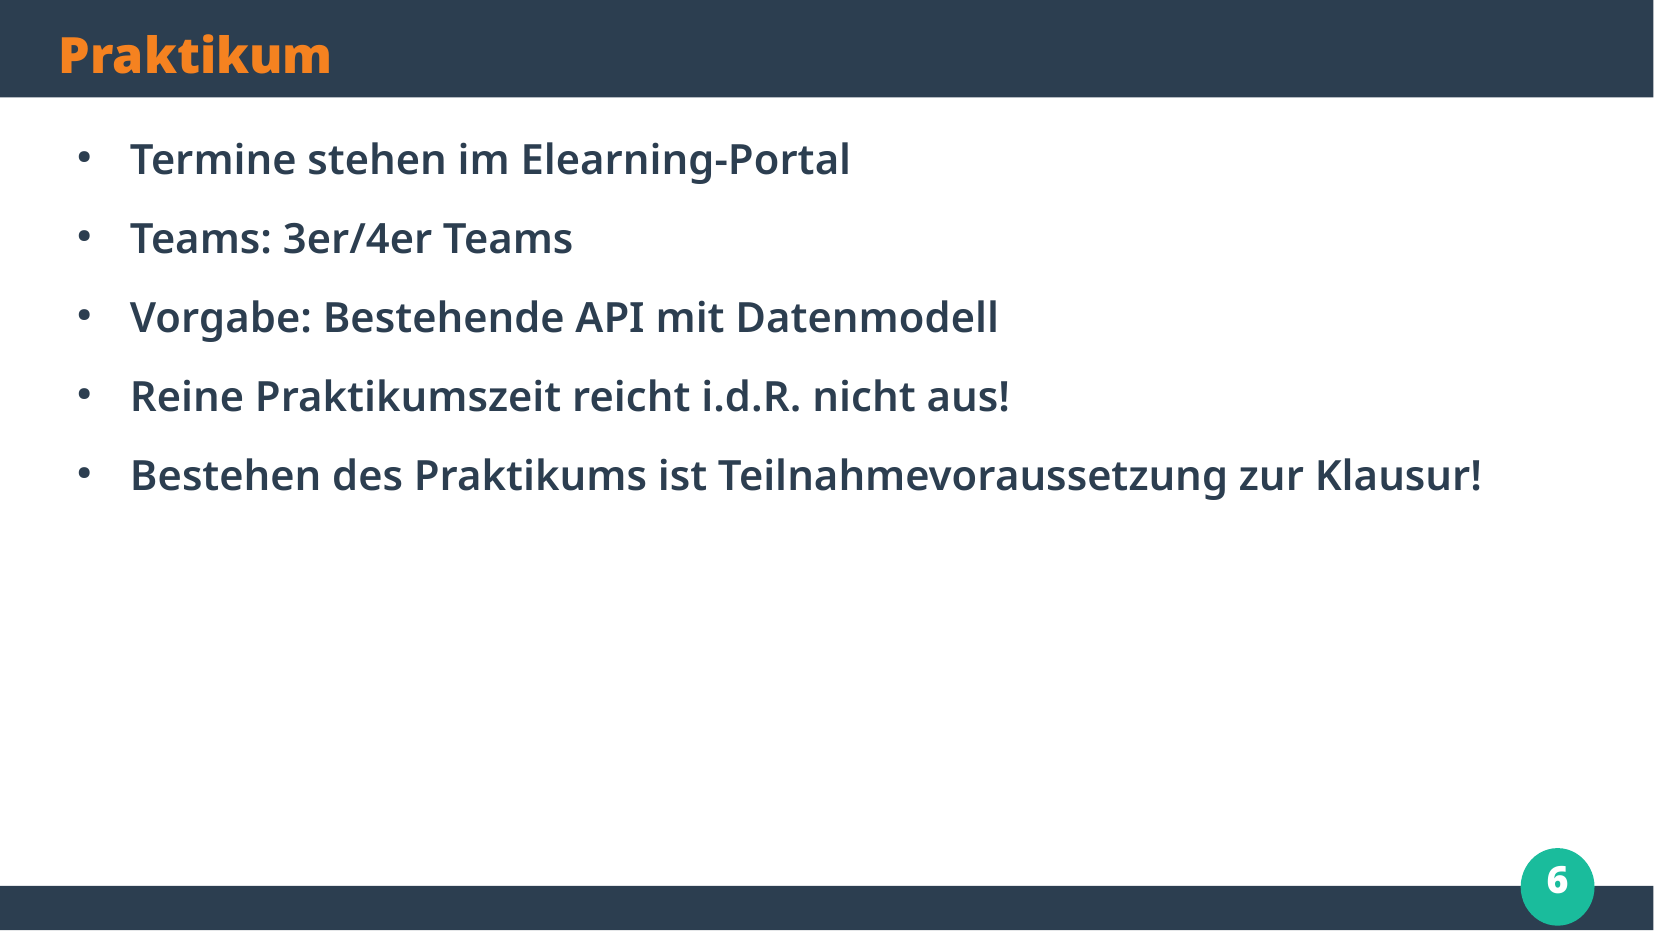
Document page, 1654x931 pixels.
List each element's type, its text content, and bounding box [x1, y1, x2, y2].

title Praktikum [59, 8, 1595, 89]
list Termine stehen im Elearning-Portal Teams: 3er/4er Teams Vorgabe: Bestehende API mit Datenmodell Reine Praktikumszeit reicht i.d.R. nicht aus! Bestehen des Praktikums ist Teilnahmevoraussetzung zur Klausur! [59, 129, 1595, 864]
